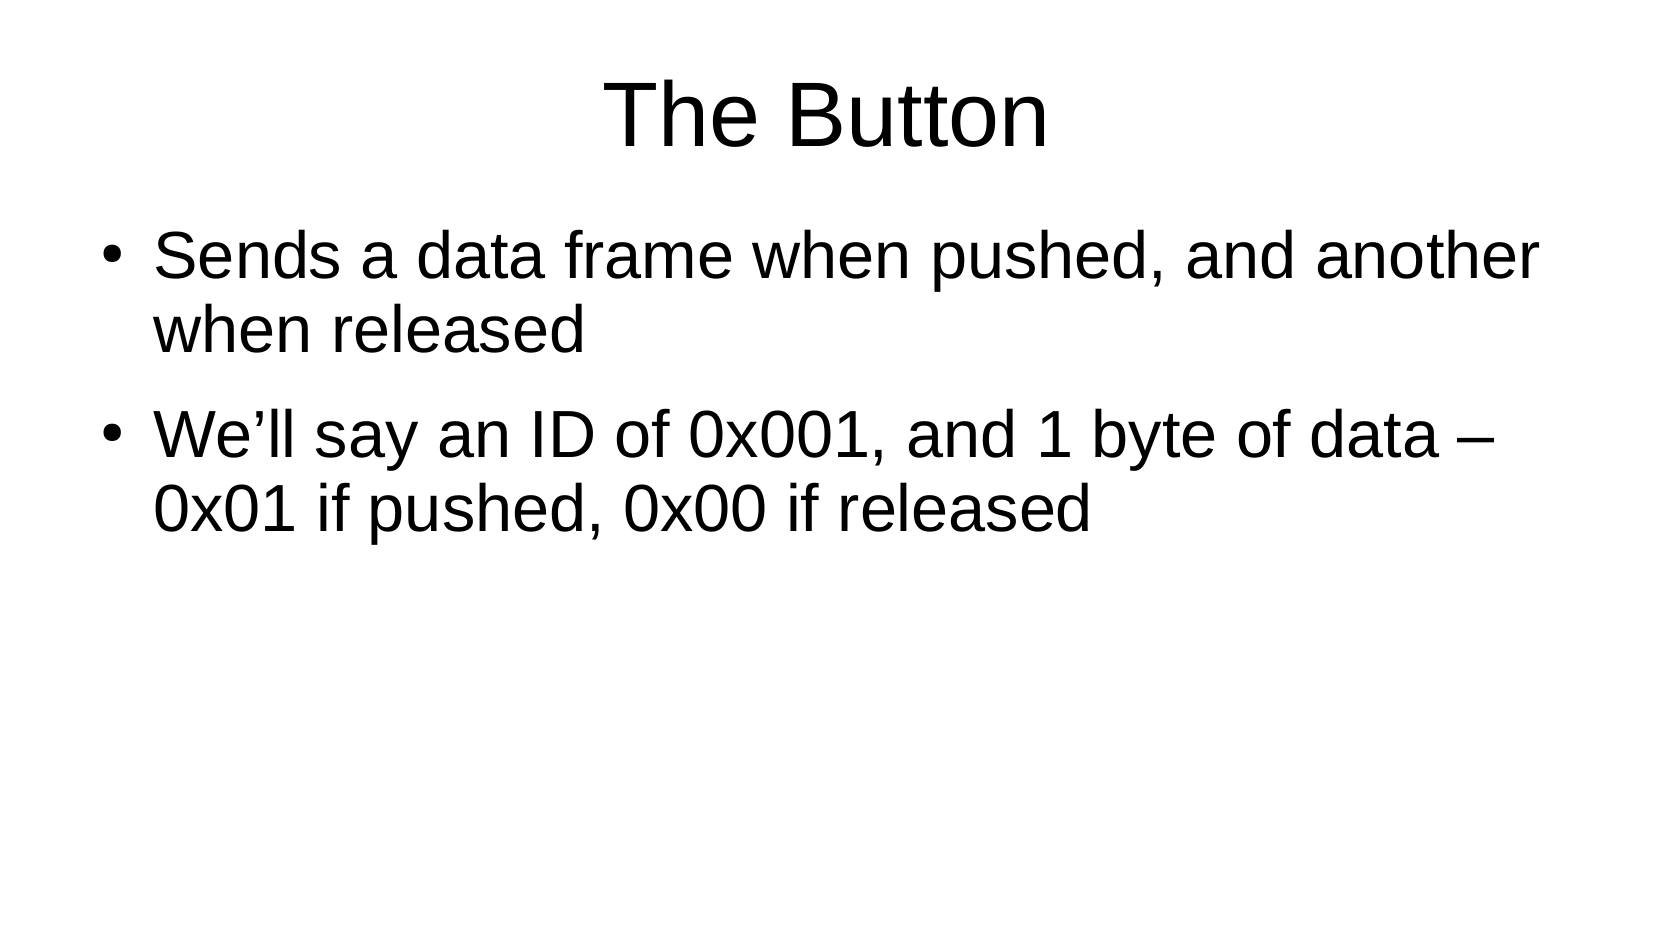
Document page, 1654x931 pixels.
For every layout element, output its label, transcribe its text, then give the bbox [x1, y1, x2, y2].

title The Button [82, 37, 1571, 193]
list Sends a data frame when pushed, and another when released We’ll say an ID of 0x001, and 1 byte of data – 0x01 if pushed, 0x00 if released [82, 217, 1571, 758]
